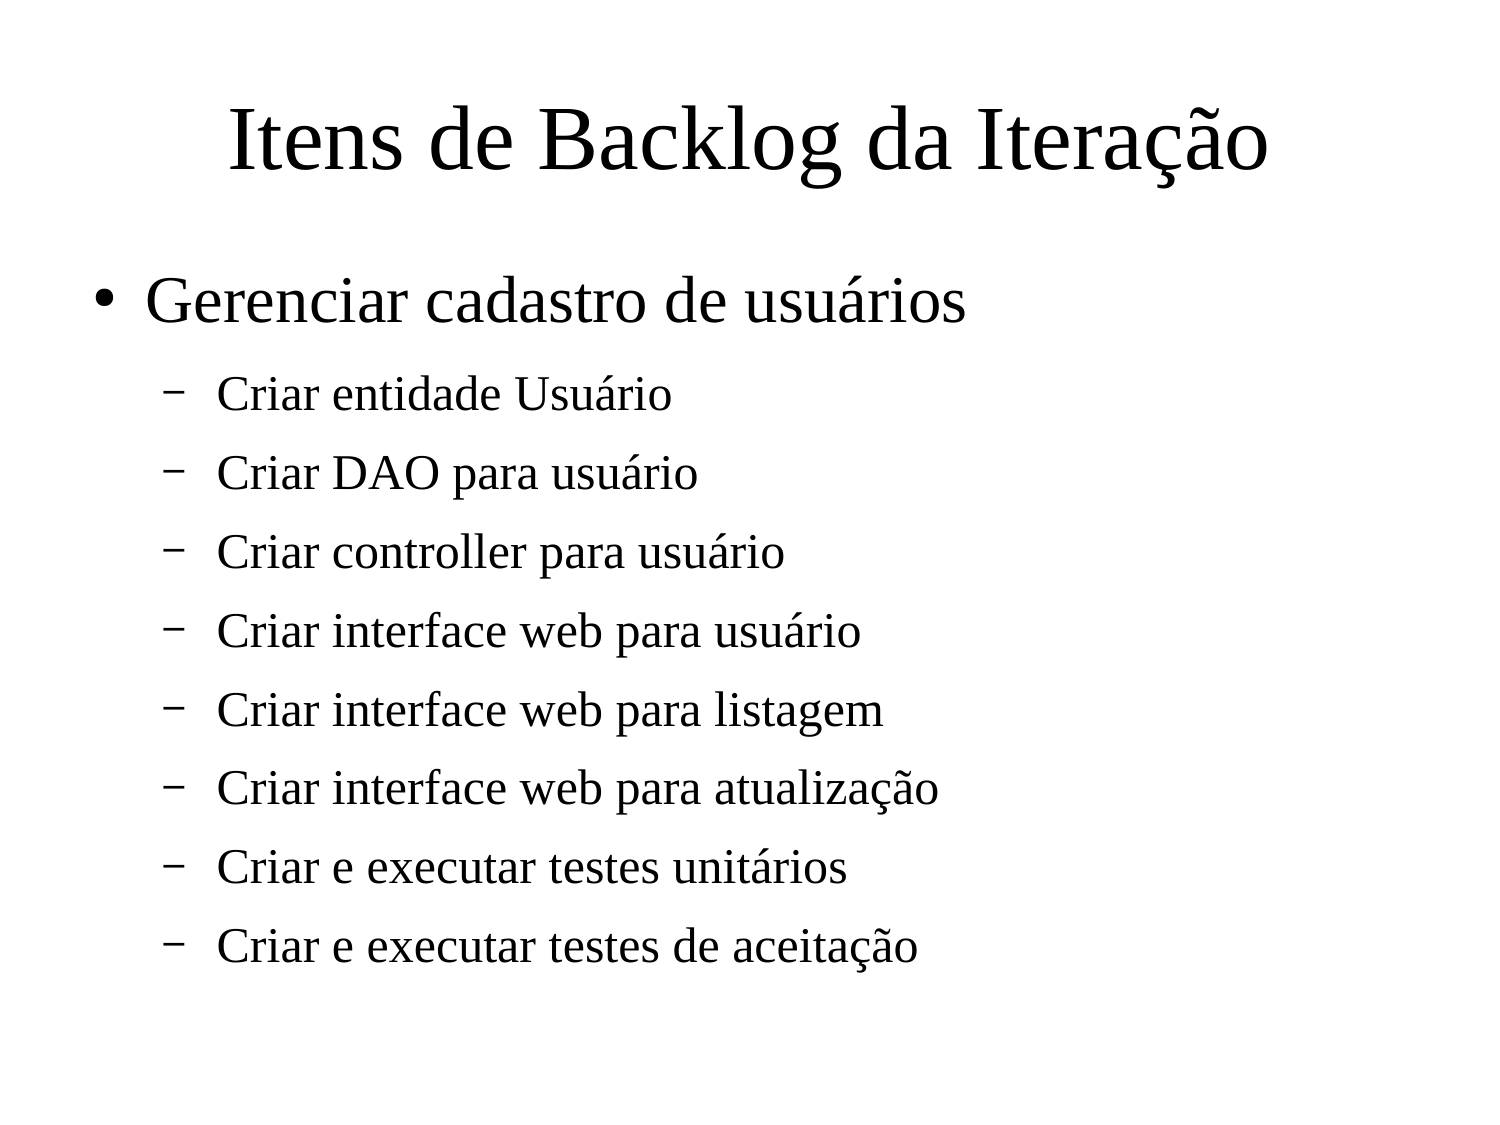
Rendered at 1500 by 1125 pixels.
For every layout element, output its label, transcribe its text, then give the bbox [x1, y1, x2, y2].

list Gerenciar cadastro de usuários Criar entidade Usuário Criar DAO para usuário Criar controller para usuário Criar interface web para usuário Criar interface web para listagem Criar interface web para atualização Criar e executar testes unitários Criar e executar testes de aceitação [75, 262, 1425, 1005]
title Itens de Backlog da Iteração [75, 45, 1425, 233]
